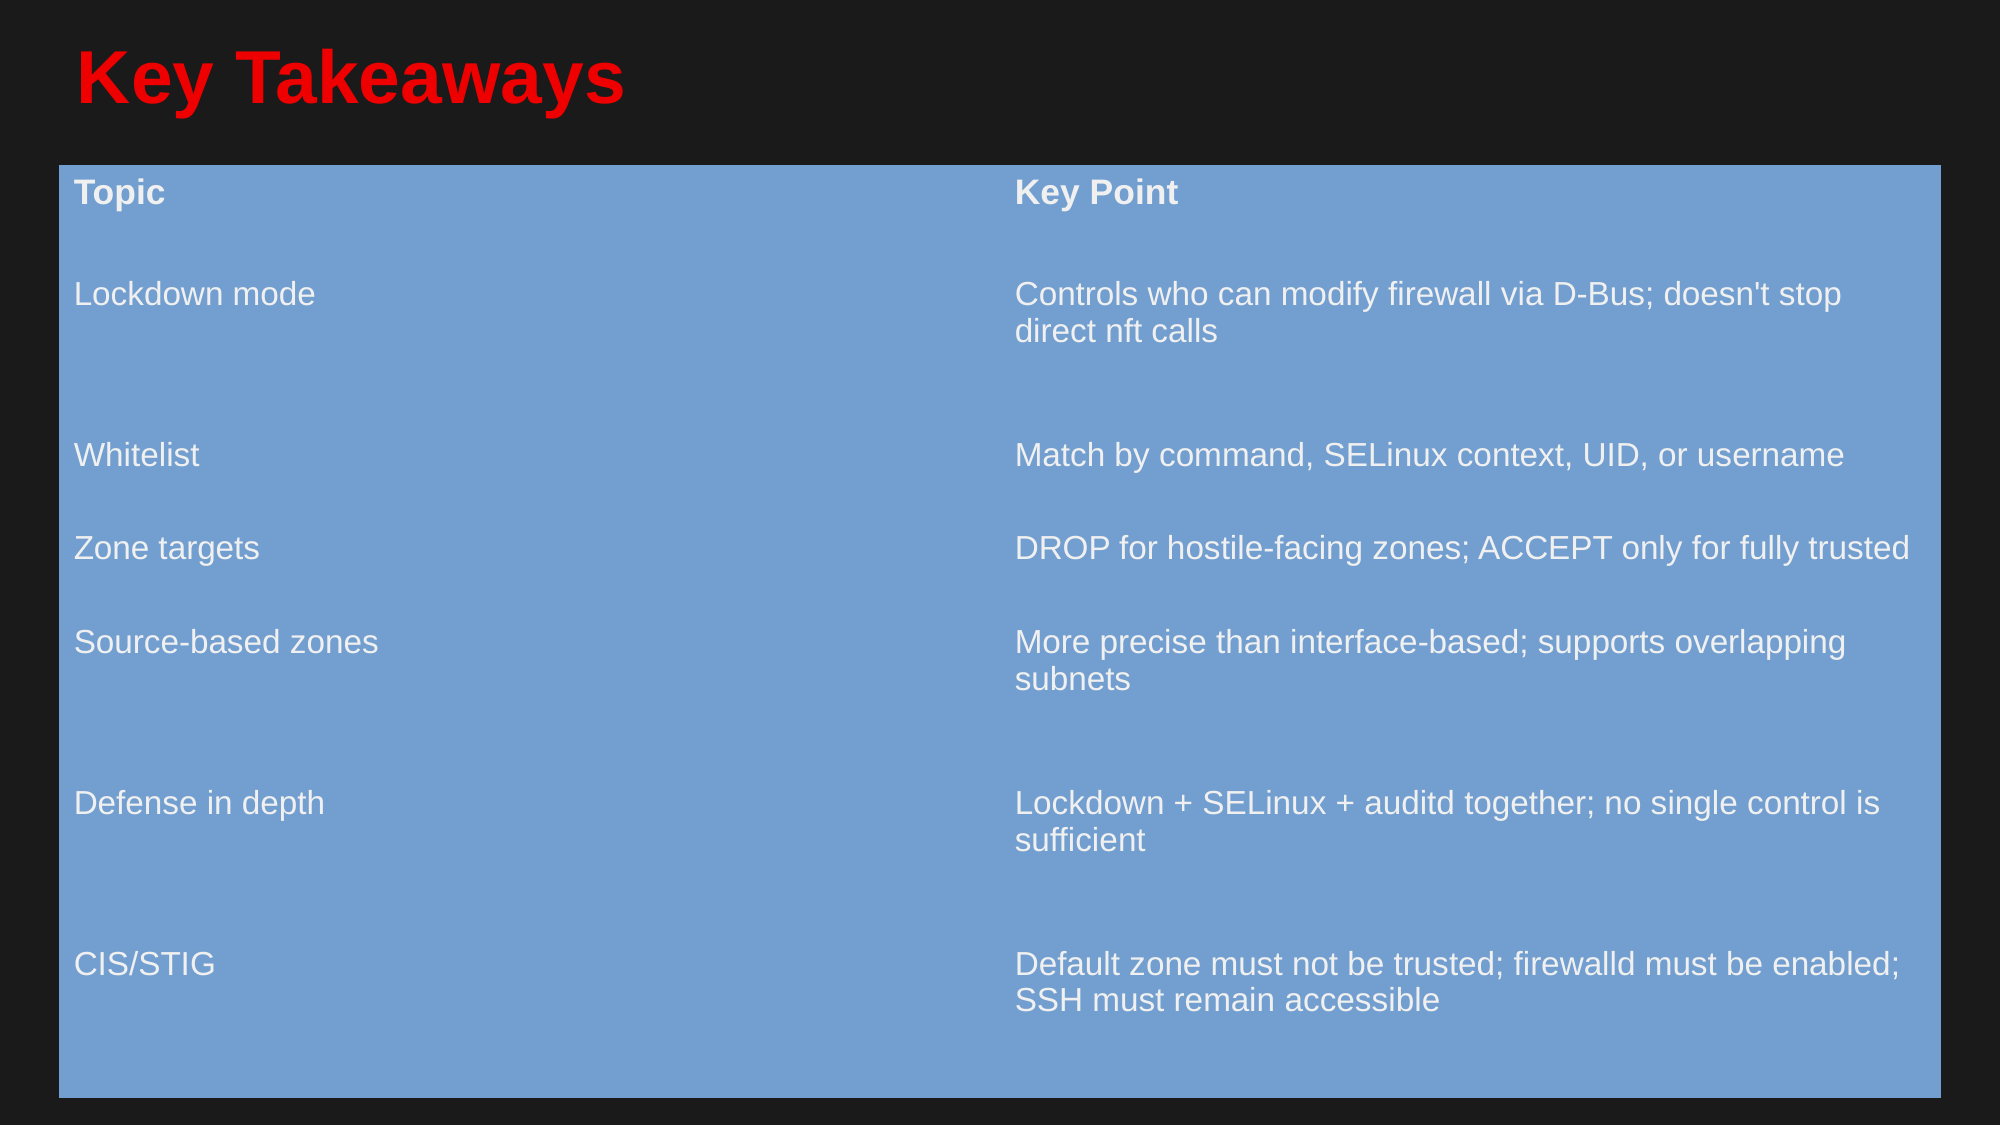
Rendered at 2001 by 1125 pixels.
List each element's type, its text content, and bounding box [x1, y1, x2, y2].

table_header Key Point [1000, 165, 1941, 268]
table_cell More precise than interface-based; supports overlapping subnets [1000, 616, 1941, 777]
table_cell Zone targets [59, 522, 1000, 616]
table_cell Defense in depth [59, 777, 1000, 938]
table_cell Match by command, SELinux context, UID, or username [1000, 429, 1941, 522]
text_box Key Takeaways [59, 23, 1942, 142]
table_cell DROP for hostile-facing zones; ACCEPT only for fully trusted [1000, 522, 1941, 616]
table_cell Default zone must not be trusted; firewalld must be enabled; SSH must remain accessible [1000, 938, 1941, 1098]
table_cell Whitelist [59, 429, 1000, 522]
table_cell CIS/STIG [59, 938, 1000, 1098]
table_cell Controls who can modify firewall via D-Bus; doesn't stop direct nft calls [1000, 268, 1941, 429]
table_cell Lockdown mode [59, 268, 1000, 429]
table_cell Source-based zones [59, 616, 1000, 777]
table_header Topic [59, 165, 1000, 268]
table_cell Lockdown + SELinux + auditd together; no single control is sufficient [1000, 777, 1941, 938]
